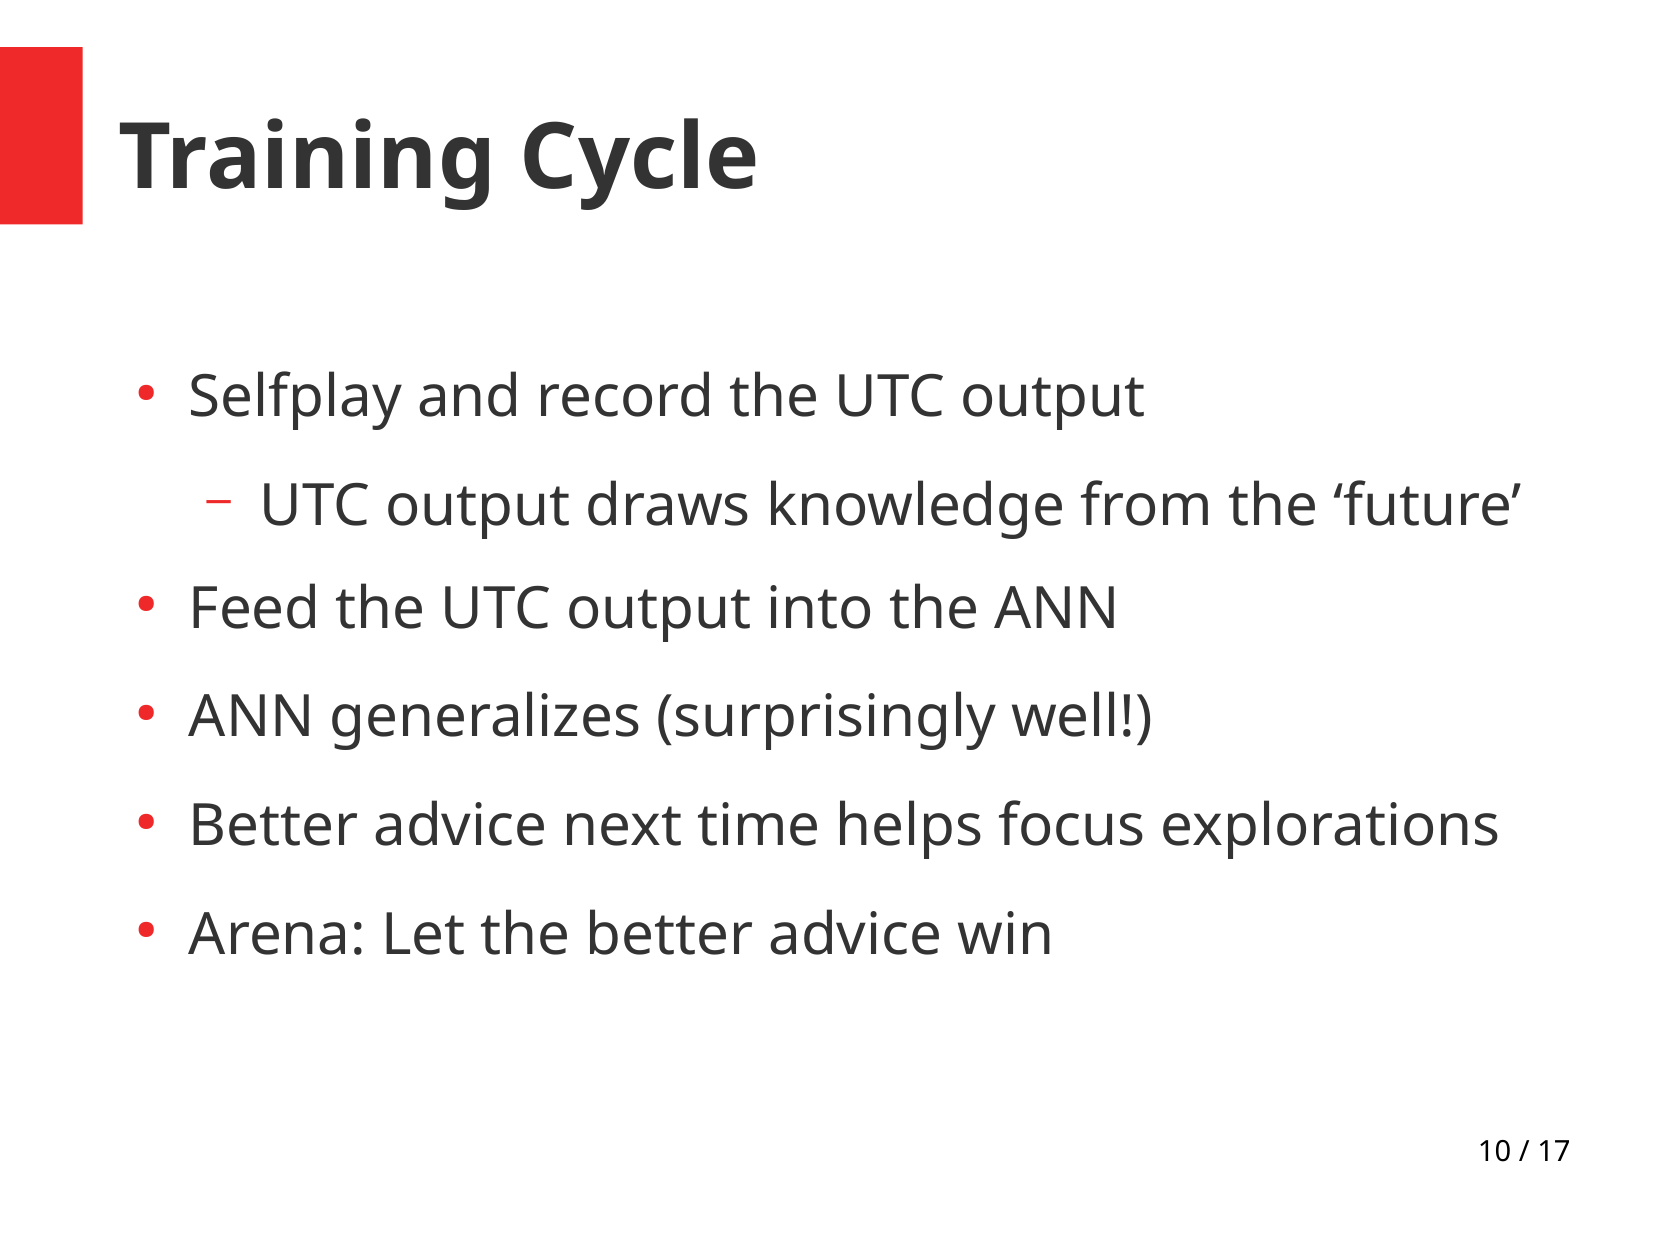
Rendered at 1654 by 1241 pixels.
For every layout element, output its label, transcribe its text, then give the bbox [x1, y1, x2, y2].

list Selfplay and record the UTC output UTC output draws knowledge from the ‘future’ Feed the UTC output into the ANN ANN generalizes (surprisingly well!) Better advice next time helps focus explorations Arena: Let the better advice win [118, 354, 1536, 1074]
title Training Cycle [118, 49, 1571, 257]
